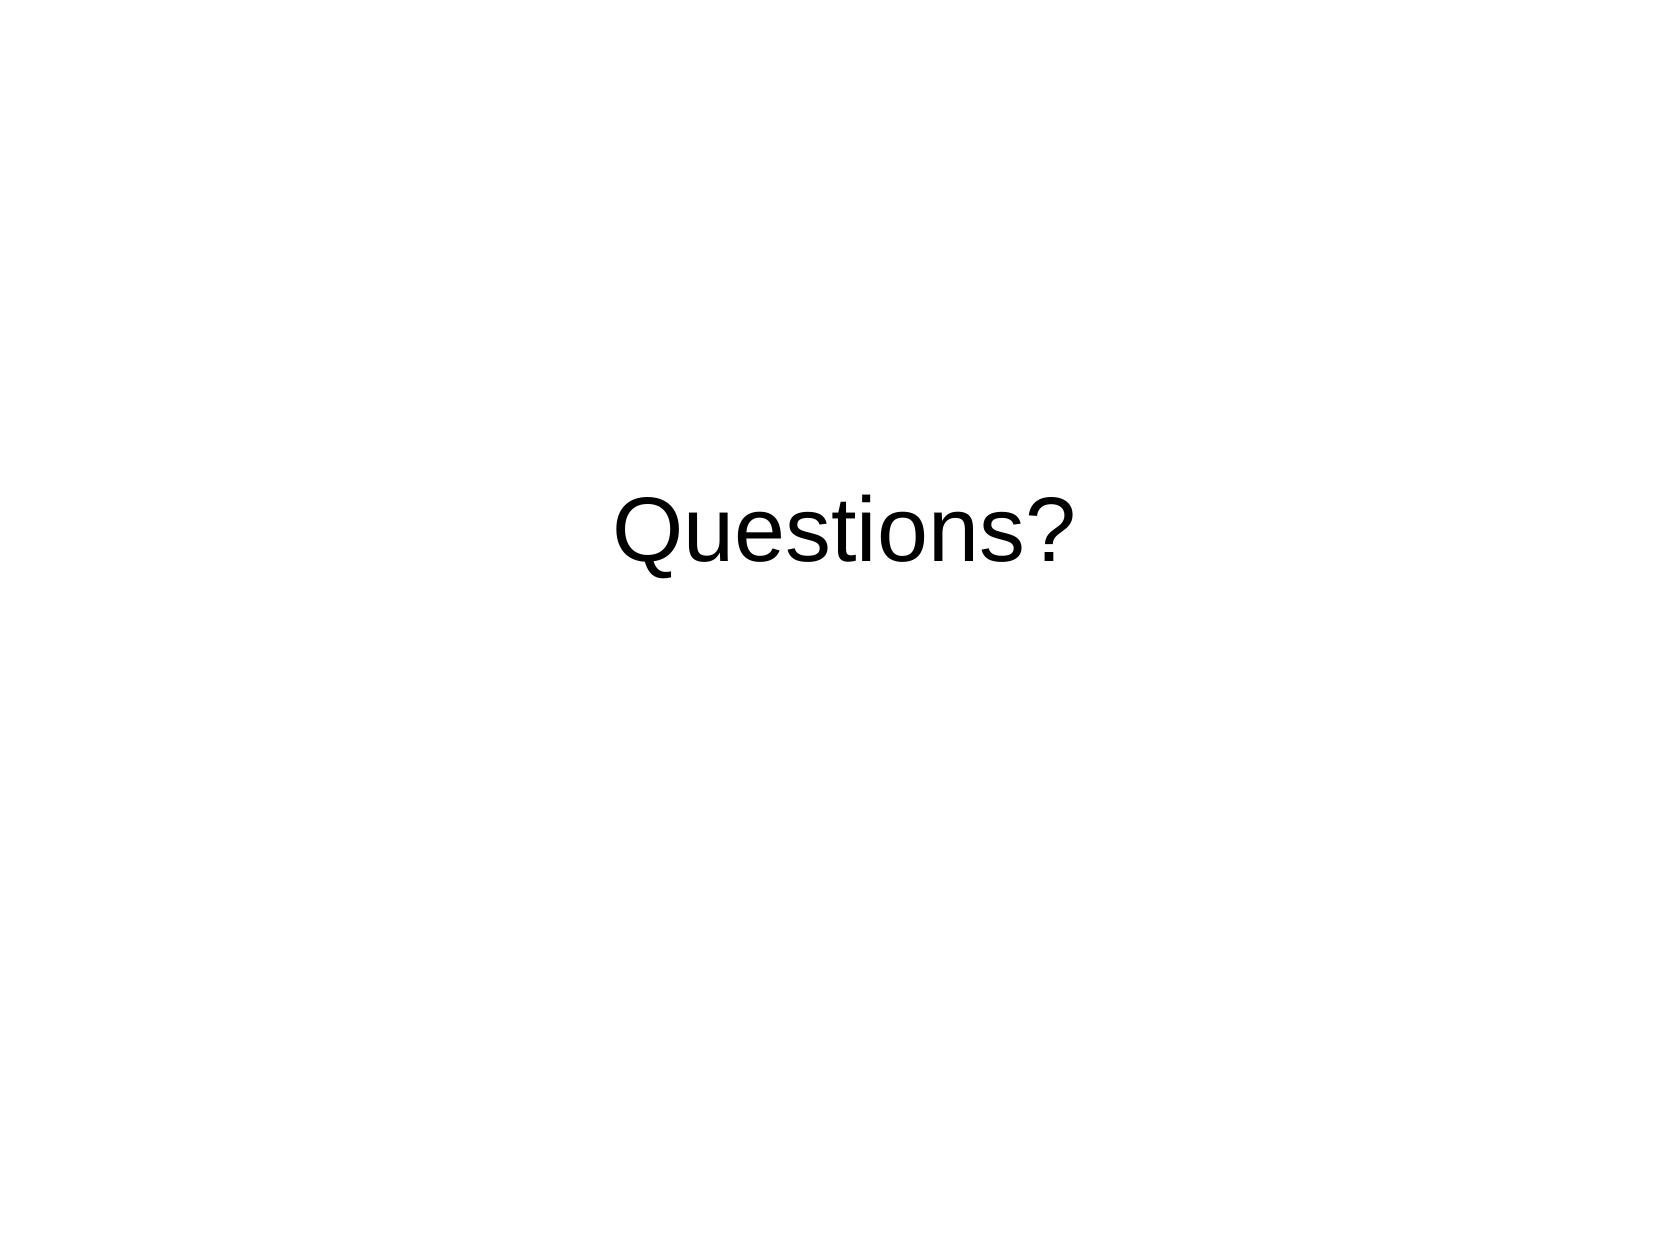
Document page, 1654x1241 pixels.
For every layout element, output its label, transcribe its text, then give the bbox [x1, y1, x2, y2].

text_box Questions? [82, 49, 1571, 1010]
